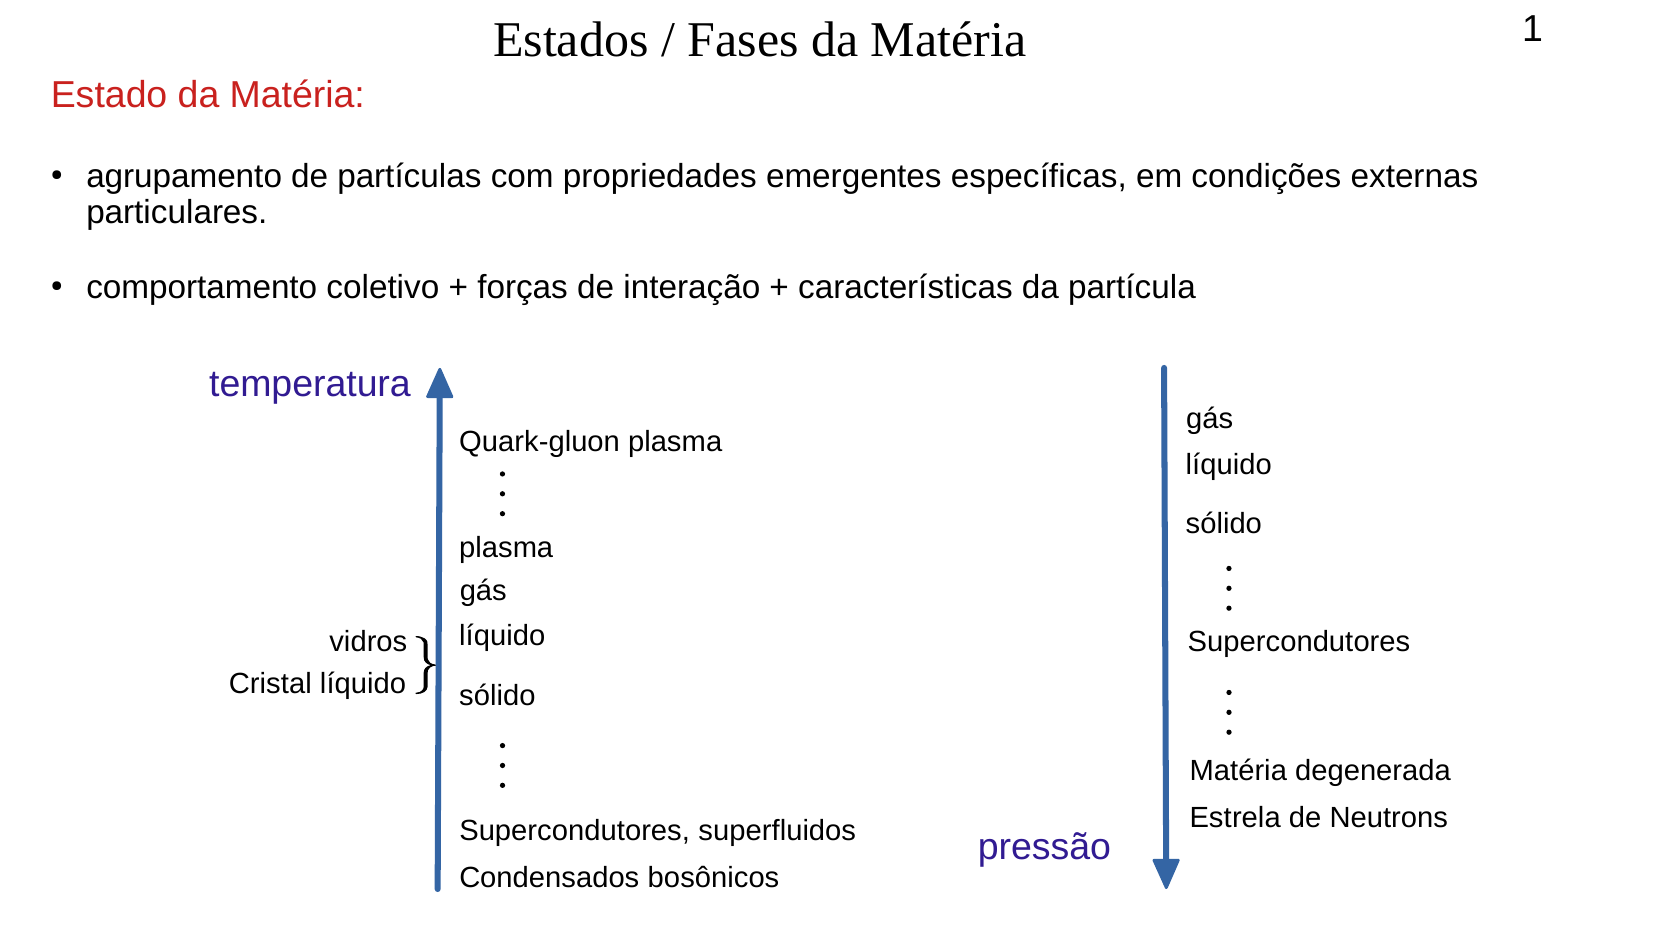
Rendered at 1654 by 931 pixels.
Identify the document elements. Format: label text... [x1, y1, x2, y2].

picture [409, 633, 439, 697]
text_box pressão [963, 818, 1126, 876]
picture [493, 741, 507, 790]
text_box Condensados bosônicos [444, 854, 795, 902]
text_box Estrela de Neutrons [1174, 793, 1464, 842]
text_box 9 [1507, 0, 1654, 71]
text_box líquido [1170, 440, 1287, 489]
picture [1220, 563, 1234, 613]
text_box sólido [1170, 499, 1278, 548]
text_box líquido [444, 611, 561, 660]
text_box vidros [314, 617, 423, 659]
text_box gás [1171, 395, 1249, 443]
text_box Estado da Matéria: agrupamento de partículas com propriedades emergentes específicas, em condições externas particulares. comportamento coletivo + forças de interação + características da partícula [36, 65, 1572, 313]
text_box Supercondutores [1172, 617, 1426, 666]
text_box sólido [444, 671, 551, 719]
text_box Supercondutores, superfluidos [444, 806, 872, 855]
picture [1220, 687, 1234, 737]
text_box Quark-gluon plasma [444, 417, 738, 465]
text_box Matéria degenerada [1174, 746, 1467, 794]
text_box Estados / Fases da Matéria [478, 0, 1149, 65]
text_box temperatura [194, 355, 426, 412]
text_box gás [444, 572, 522, 614]
text_box plasma [444, 523, 569, 572]
picture [493, 469, 507, 519]
text_box Cristal líquido [214, 659, 422, 707]
